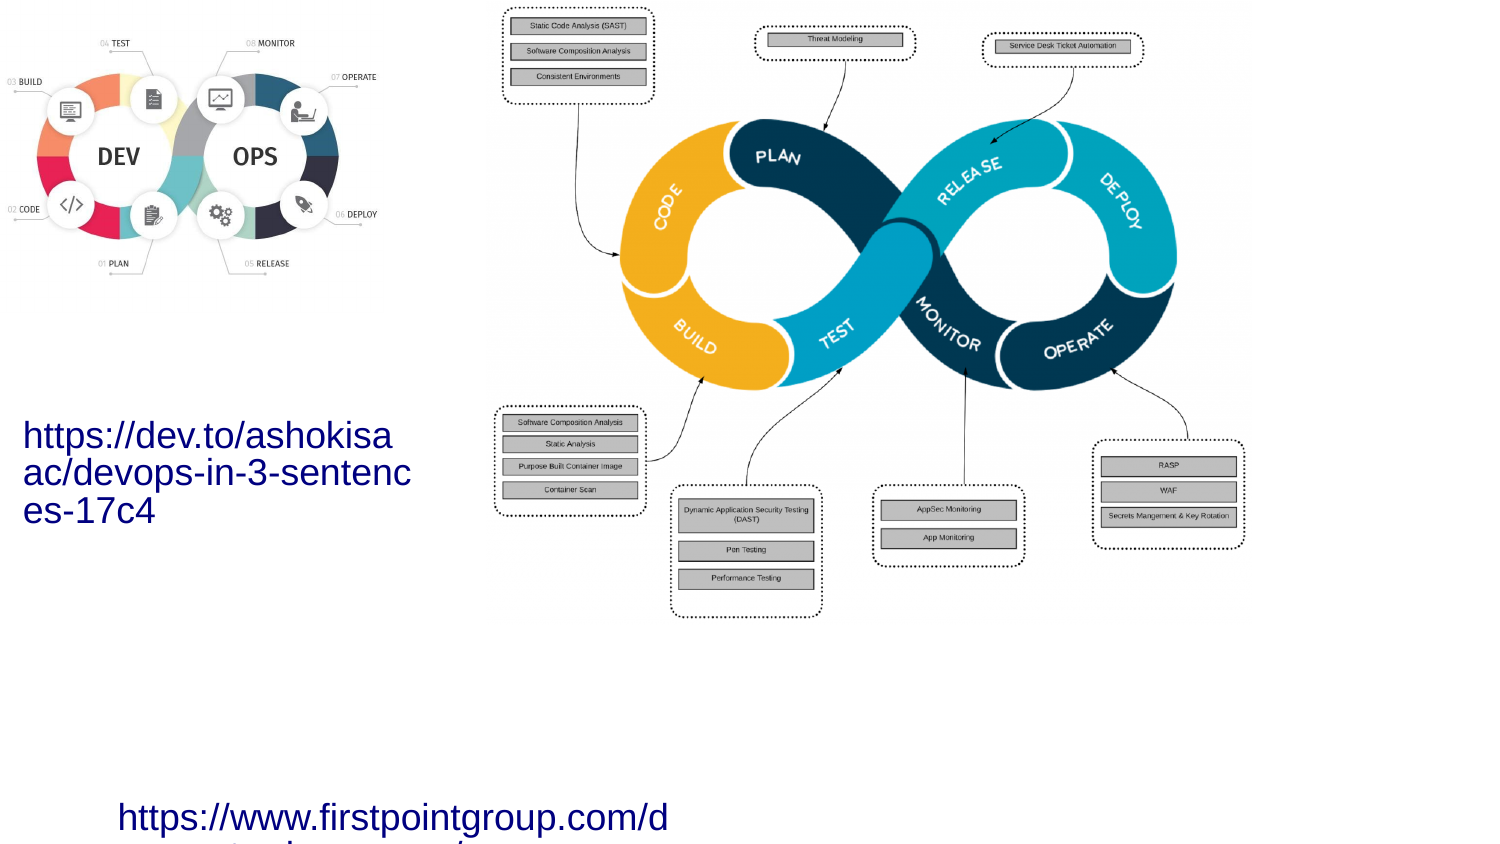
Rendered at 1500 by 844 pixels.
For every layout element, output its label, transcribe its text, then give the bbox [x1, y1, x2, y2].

text_box https://dev.to/ashokisaac/devops-in-3-sentences-17c4 [9, 397, 426, 447]
picture [0, 0, 384, 313]
text_box https://www.firstpointgroup.com/devops-to-devsecops/ [104, 779, 701, 829]
picture [486, 0, 1252, 625]
